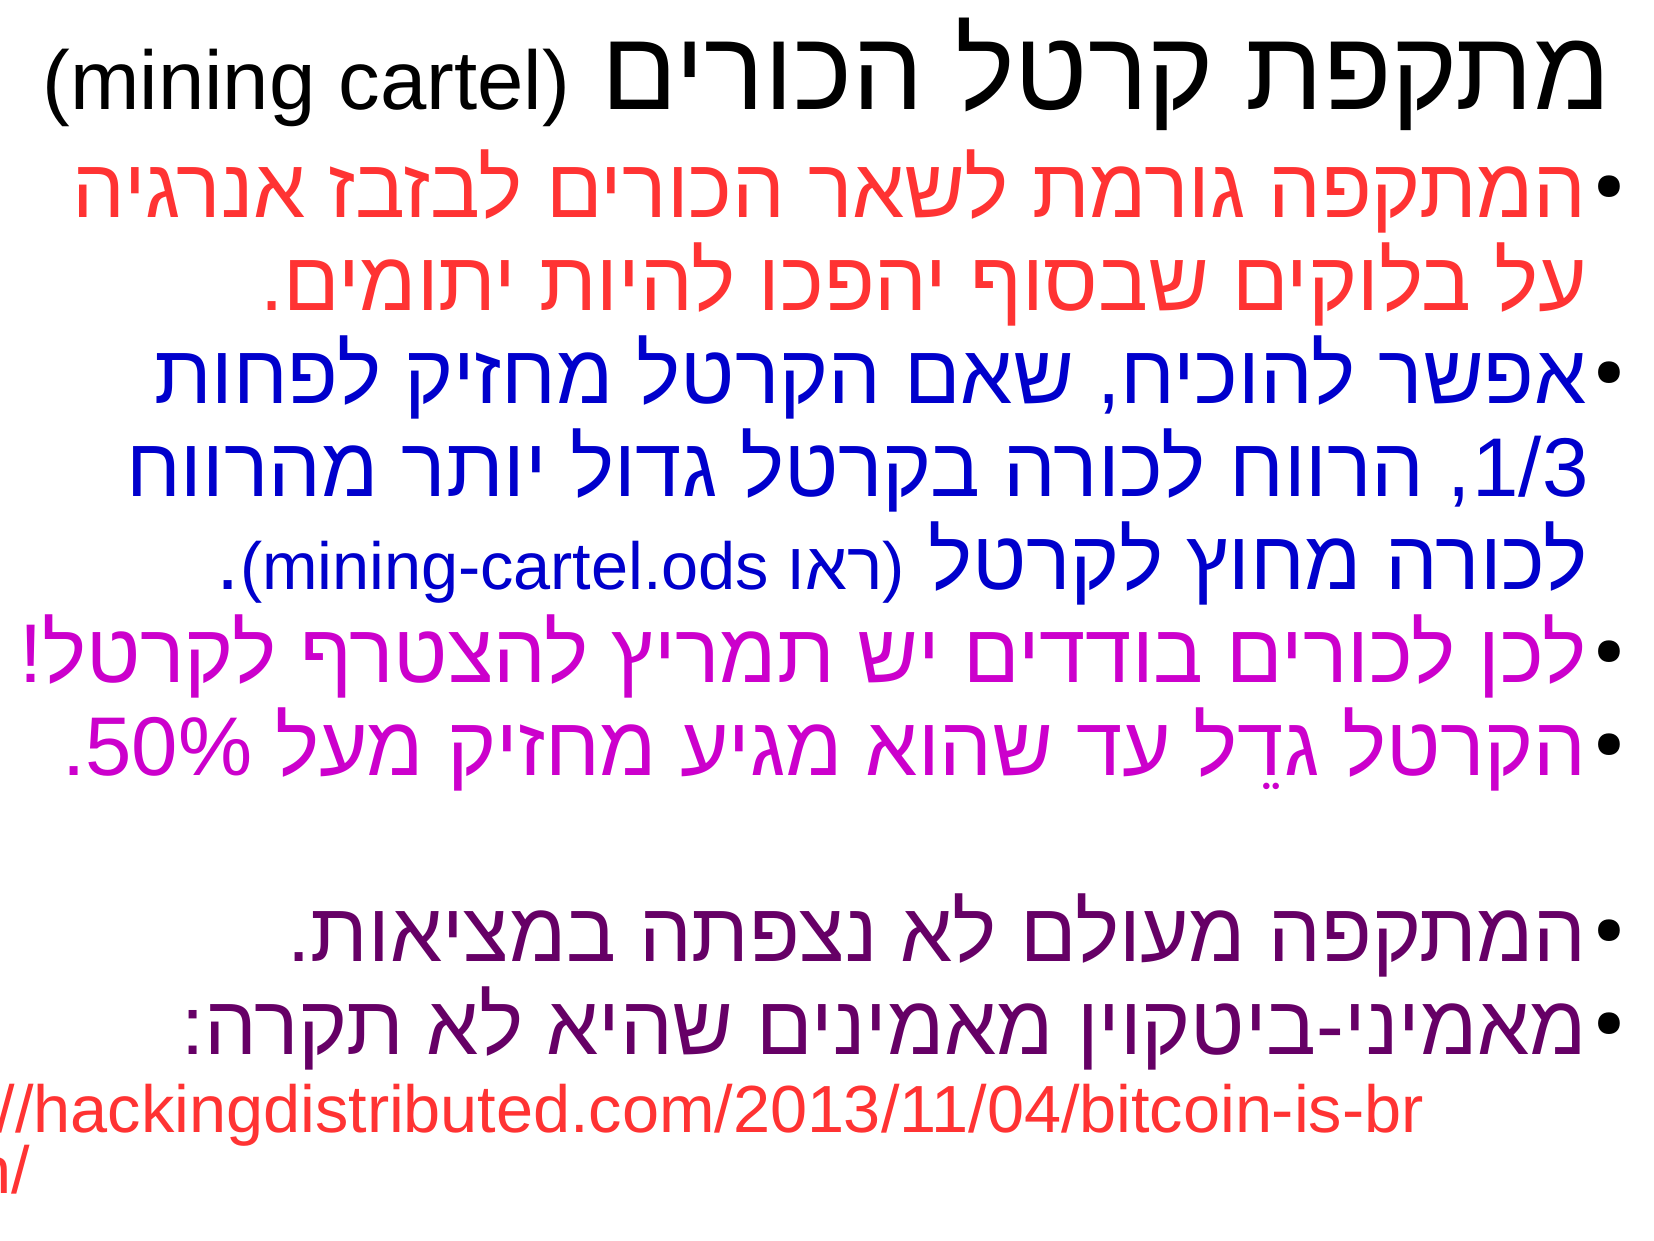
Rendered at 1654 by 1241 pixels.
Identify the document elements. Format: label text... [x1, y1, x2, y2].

text_box המתקפה גורמת לשאר הכורים לבזבז אנרגיה על בלוקים שבסוף יהפכו להיות יתומים. אפשר להוכיח, שאם הקרטל מחזיק לפחות 1/3, הרווח לכורה בקרטל גדול יותר מהרווח לכורה מחוץ לקרטל (ראו mining-cartel.ods). לכן לכורים בודדים יש תמריץ להצטרף לקרטל! הקרטל גדֵל עד שהוא מגיע מחזיק מעל 50%. המתקפה מעולם לא נצפתה במציאות. מאמיני-ביטקוין מאמינים שהיא לא תקרה: http://hackingdistributed.com/2013/11/04/bitcoin-is-broken/ [0, 135, 1639, 1241]
text_box מתקפת קרטל הכורים (mining cartel) [0, 0, 1654, 243]
